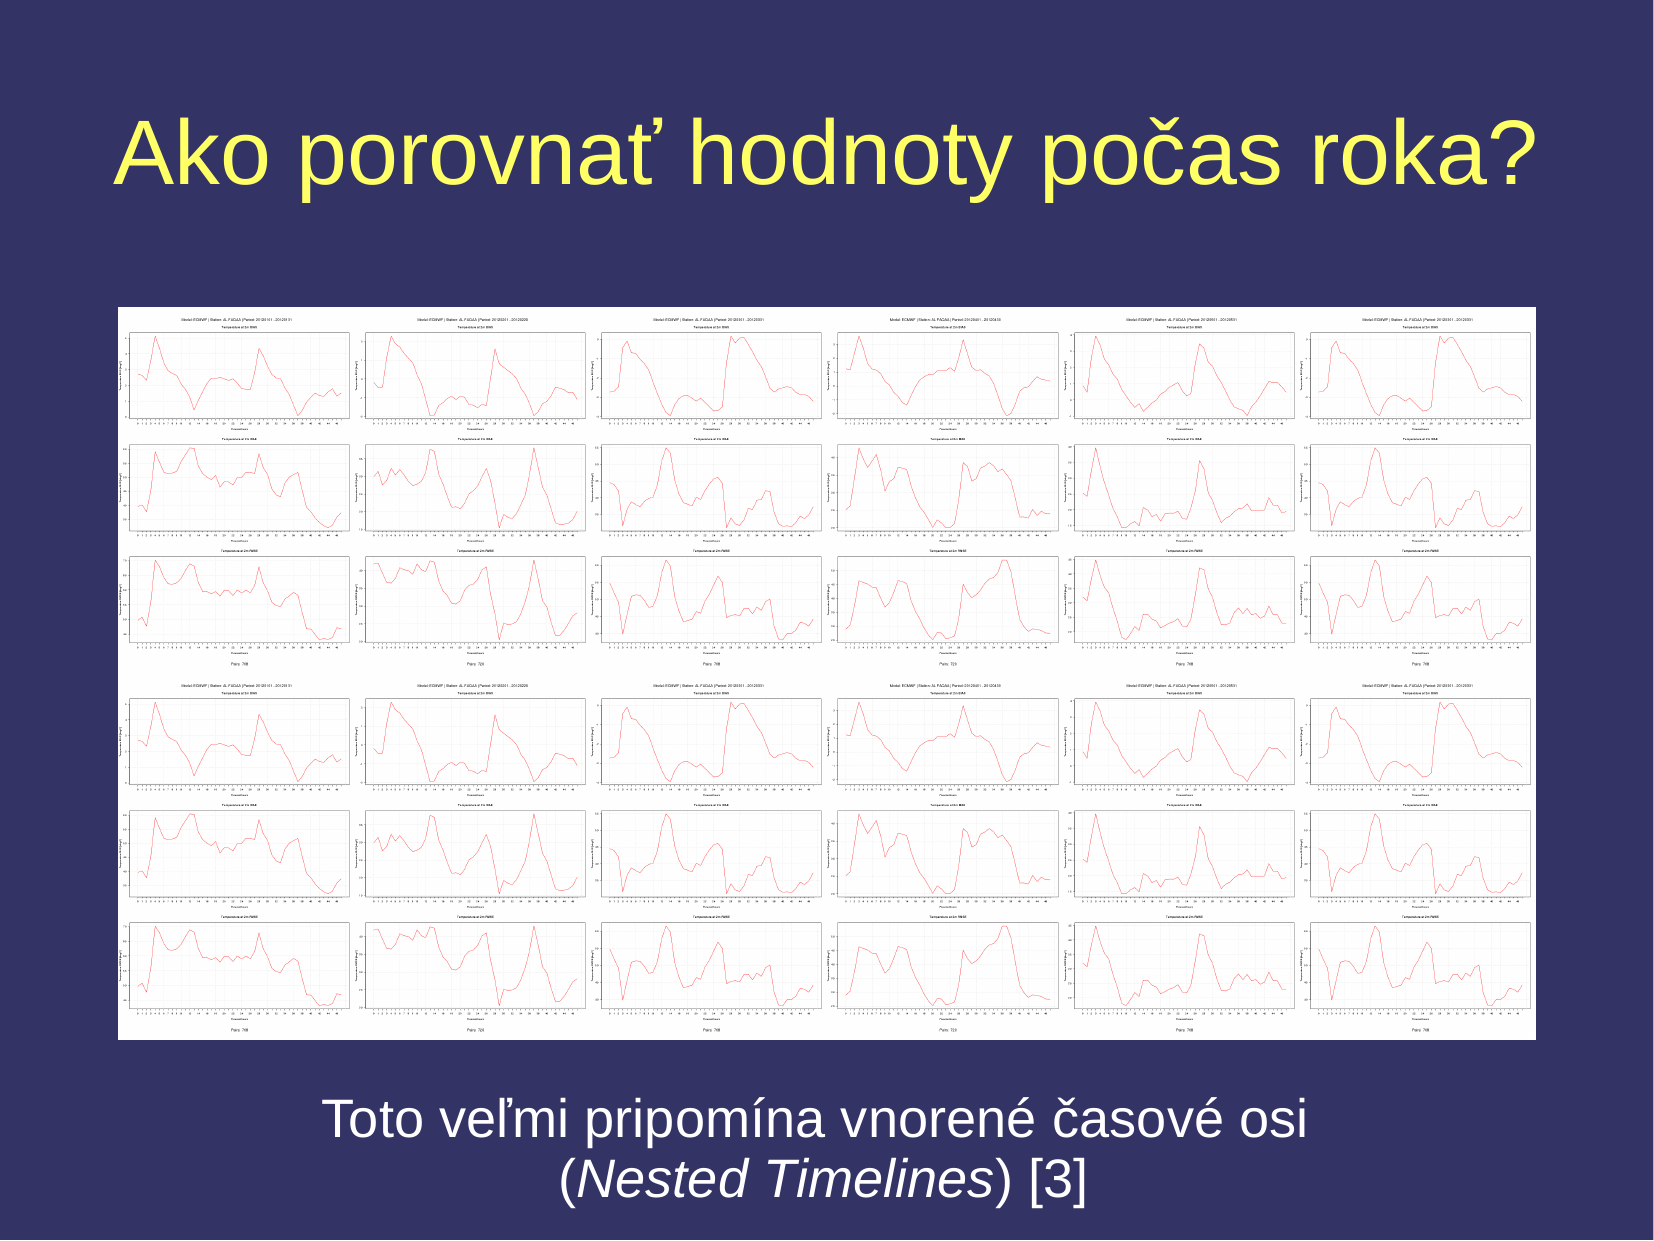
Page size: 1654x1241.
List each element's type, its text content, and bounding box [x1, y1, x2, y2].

title Ako porovnať hodnoty počas roka? [82, 49, 1571, 257]
text_box Toto veľmi pripomína vnorené časové osi (Nested Timelines) [3] [307, 1080, 1418, 1217]
picture [118, 307, 1536, 1040]
